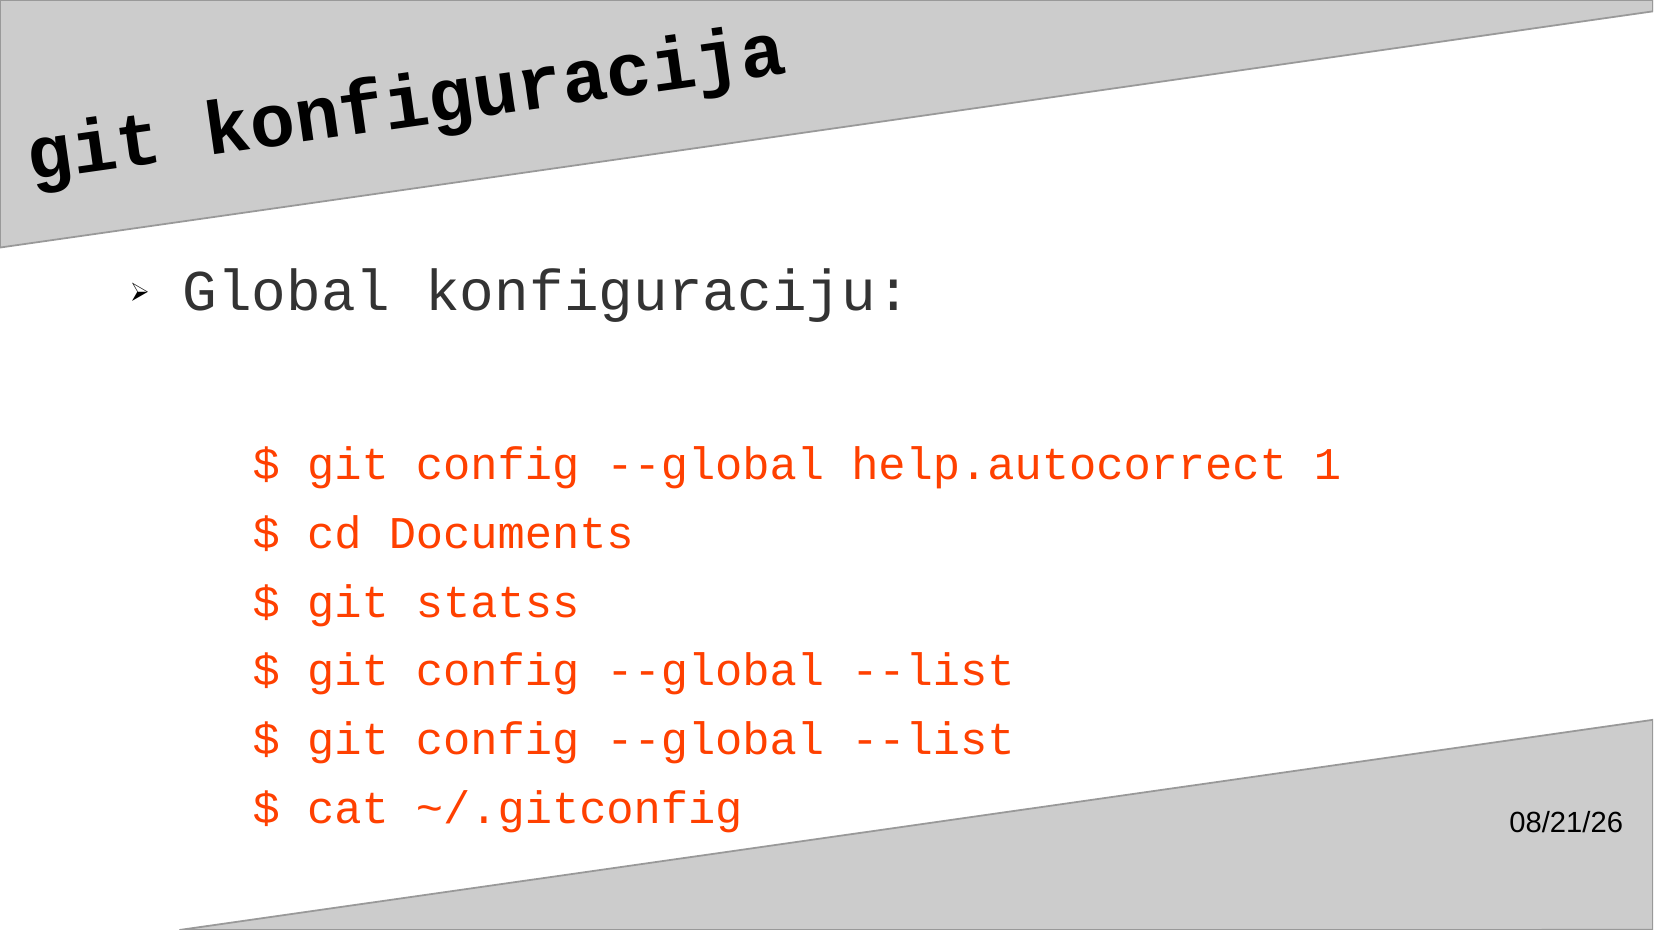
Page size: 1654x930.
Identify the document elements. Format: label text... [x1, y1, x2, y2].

list Global konfiguraciju: $ git config --global help.autocorrect 1 $ cd Documents $ git statss $ git config --global --list $ git config --global --list $ cat ~/.gitconfig [112, 262, 1493, 840]
title git konfiguracija [16, 0, 1501, 239]
